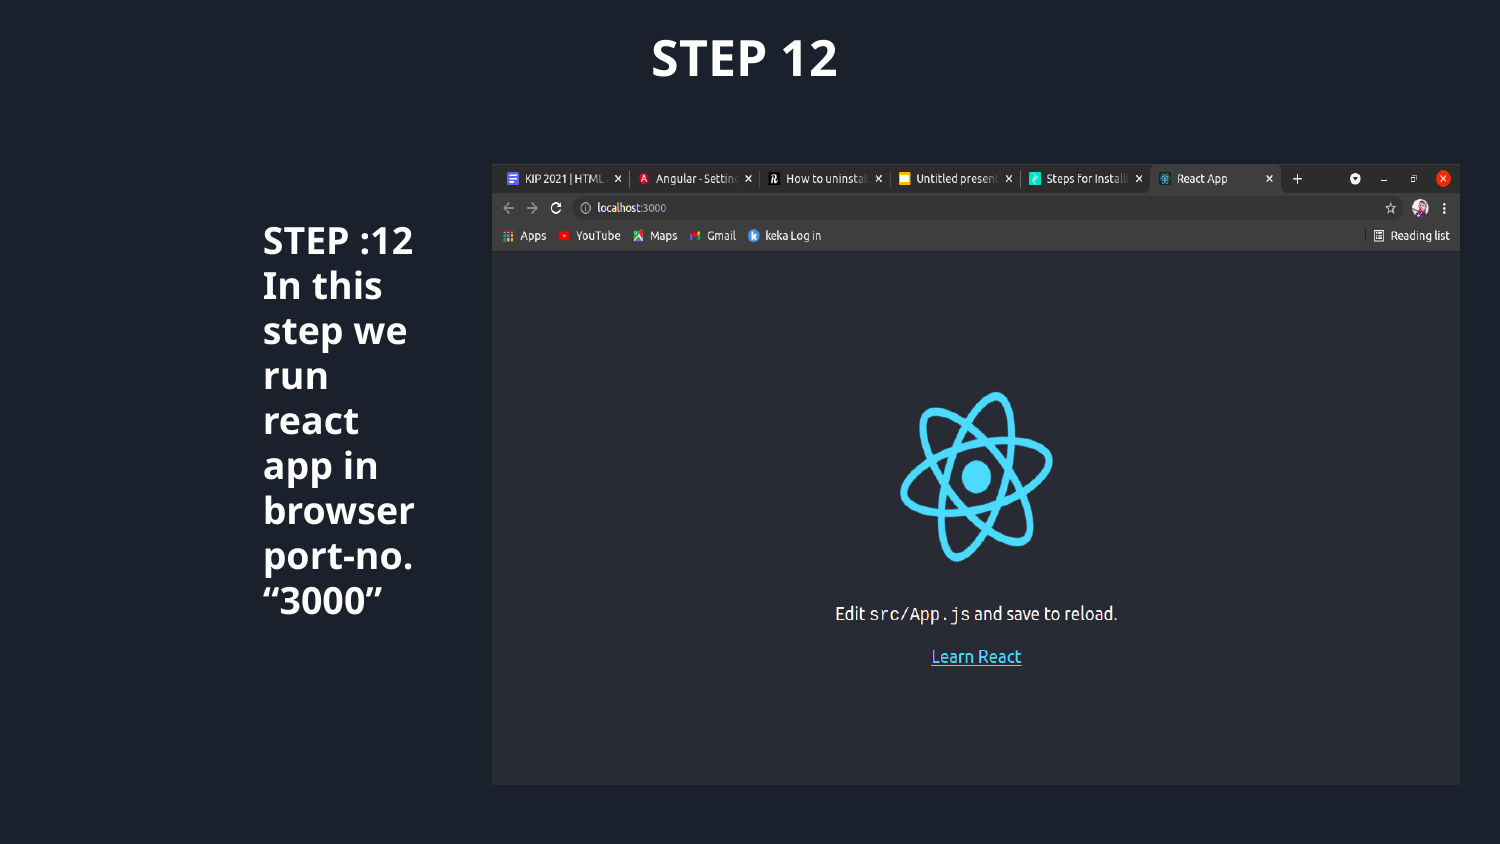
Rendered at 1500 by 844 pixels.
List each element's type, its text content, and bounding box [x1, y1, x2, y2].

picture [492, 164, 1460, 785]
text_box STEP 12 [636, 0, 1099, 164]
text_box STEP :12 In this step we run react app in browser port-no. “3000” [247, 201, 448, 638]
